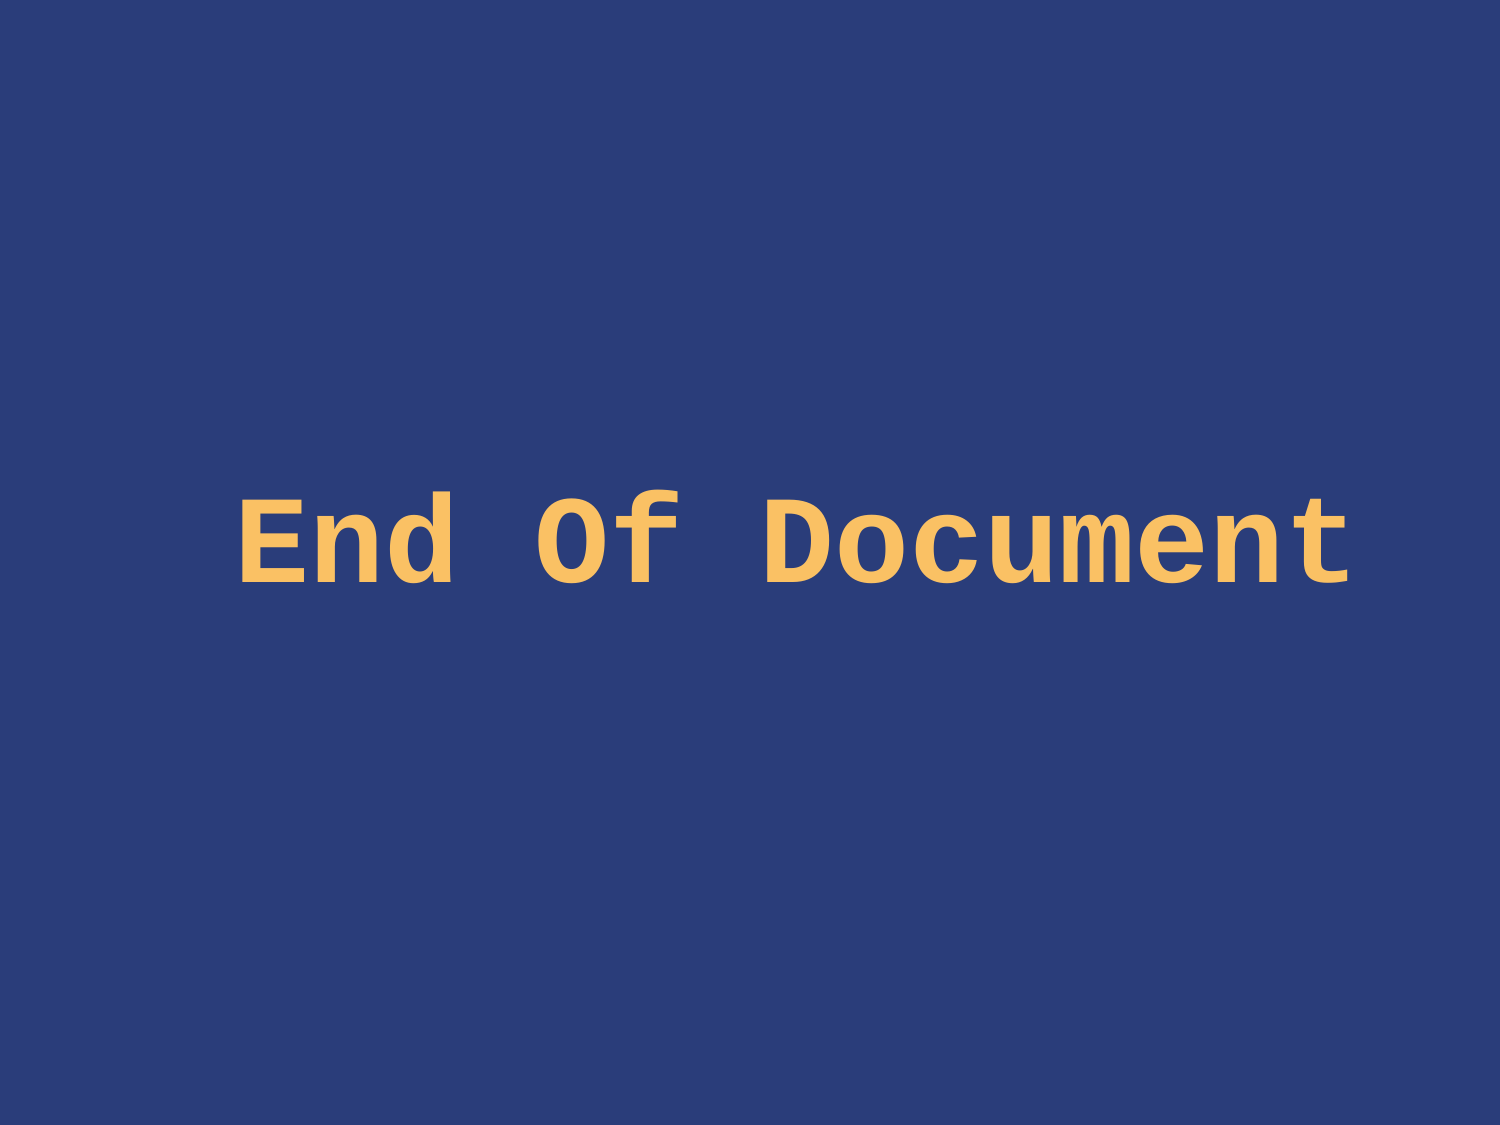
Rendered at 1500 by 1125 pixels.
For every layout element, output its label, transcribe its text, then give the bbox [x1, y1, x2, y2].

text_box End Of Document [220, 449, 1375, 616]
